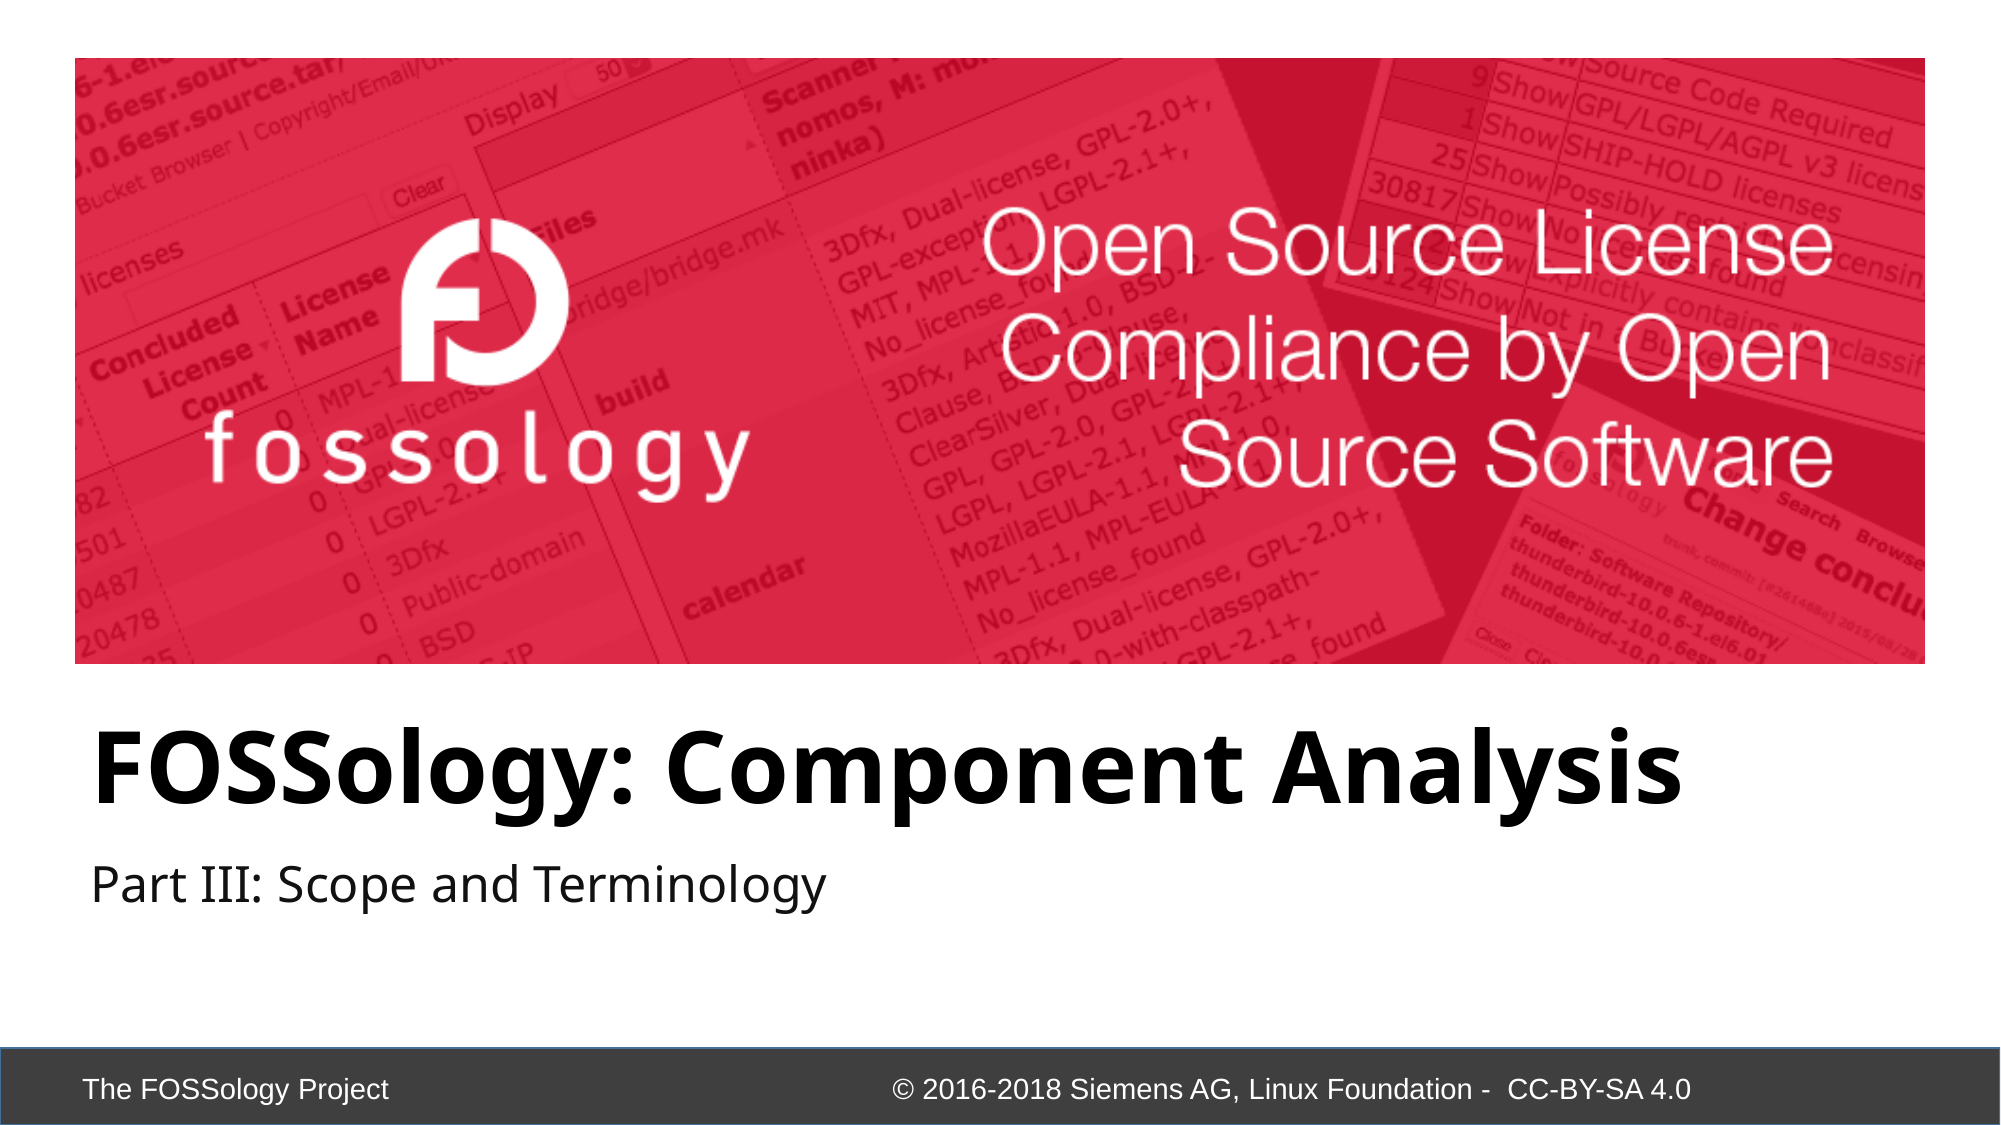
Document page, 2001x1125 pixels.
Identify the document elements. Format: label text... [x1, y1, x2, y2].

text_box Part III: Scope and Terminology [75, 851, 1925, 993]
text_box FOSSology: Component Analysis [75, 663, 1925, 832]
picture [75, 58, 1925, 663]
